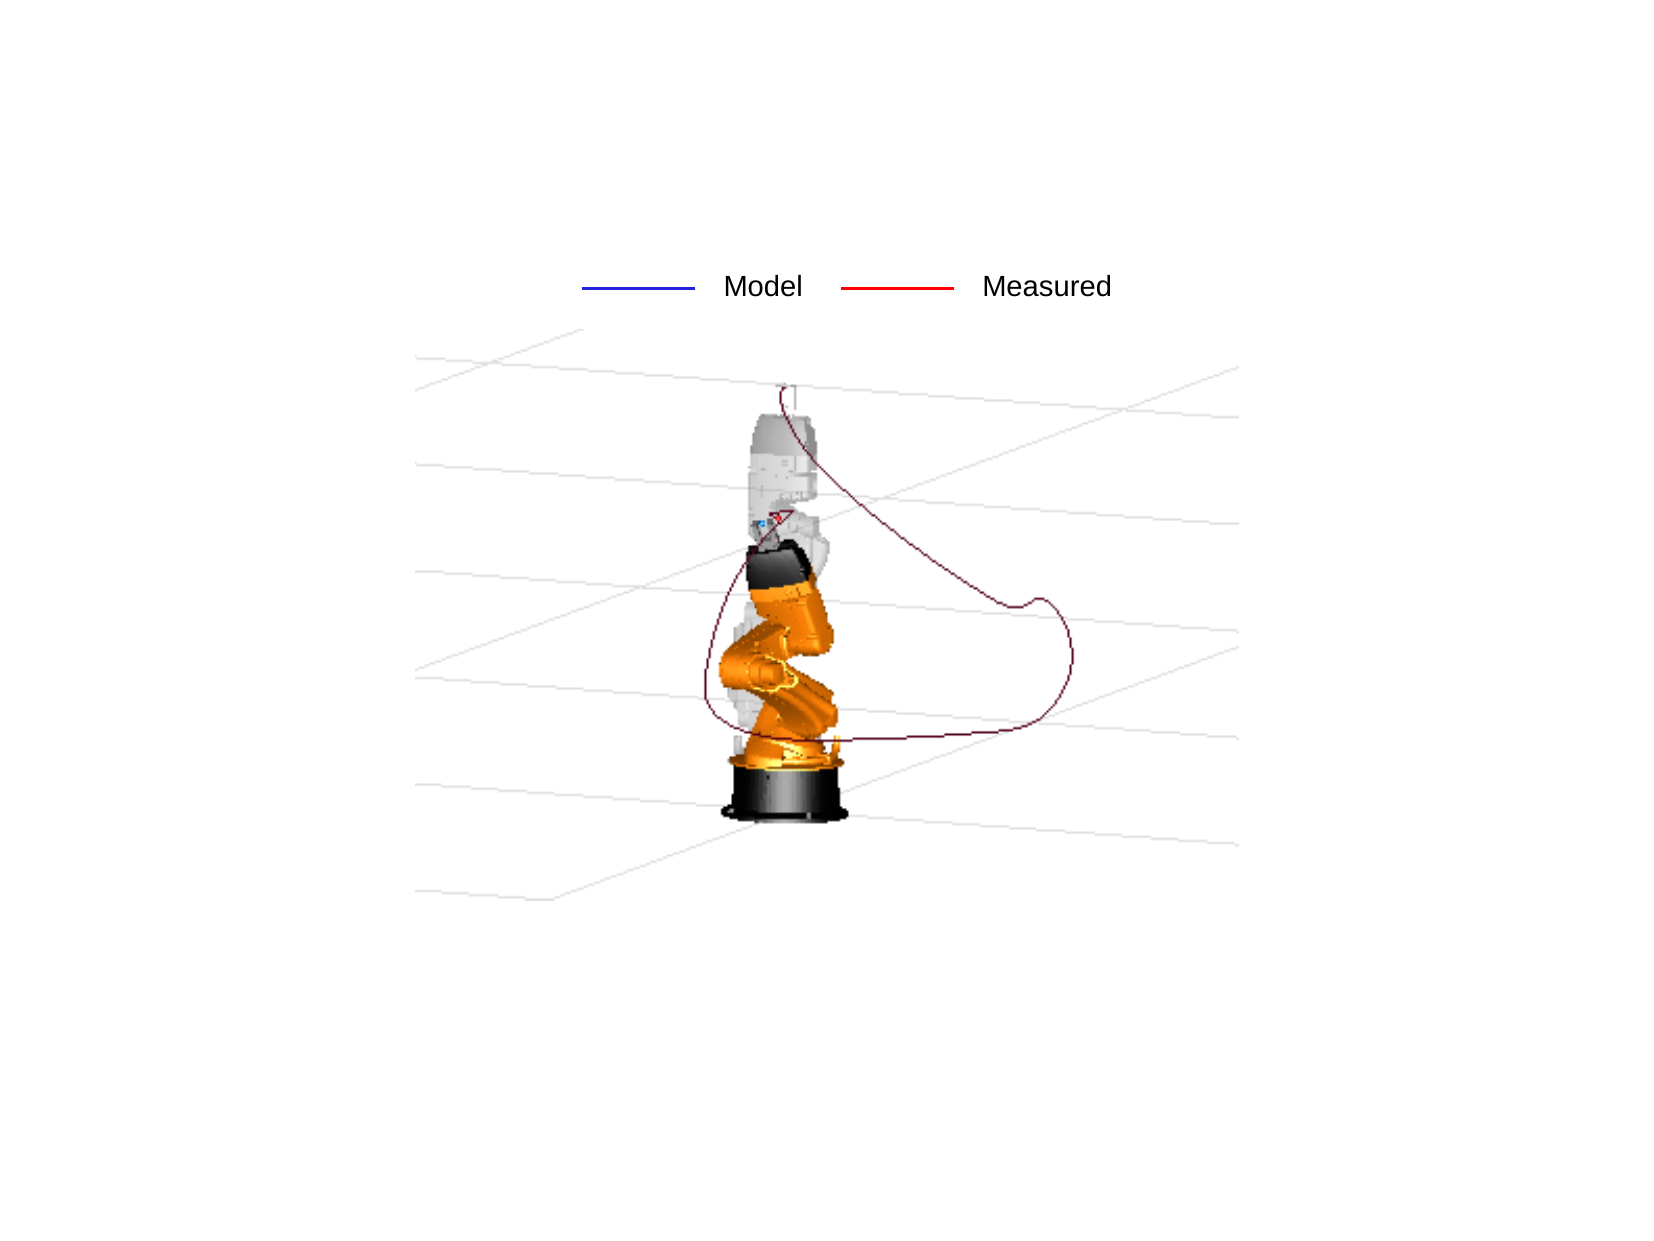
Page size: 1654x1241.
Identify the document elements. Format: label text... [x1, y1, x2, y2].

picture [415, 329, 1239, 901]
text_box Model [708, 262, 967, 311]
text_box Measured [967, 262, 1179, 311]
